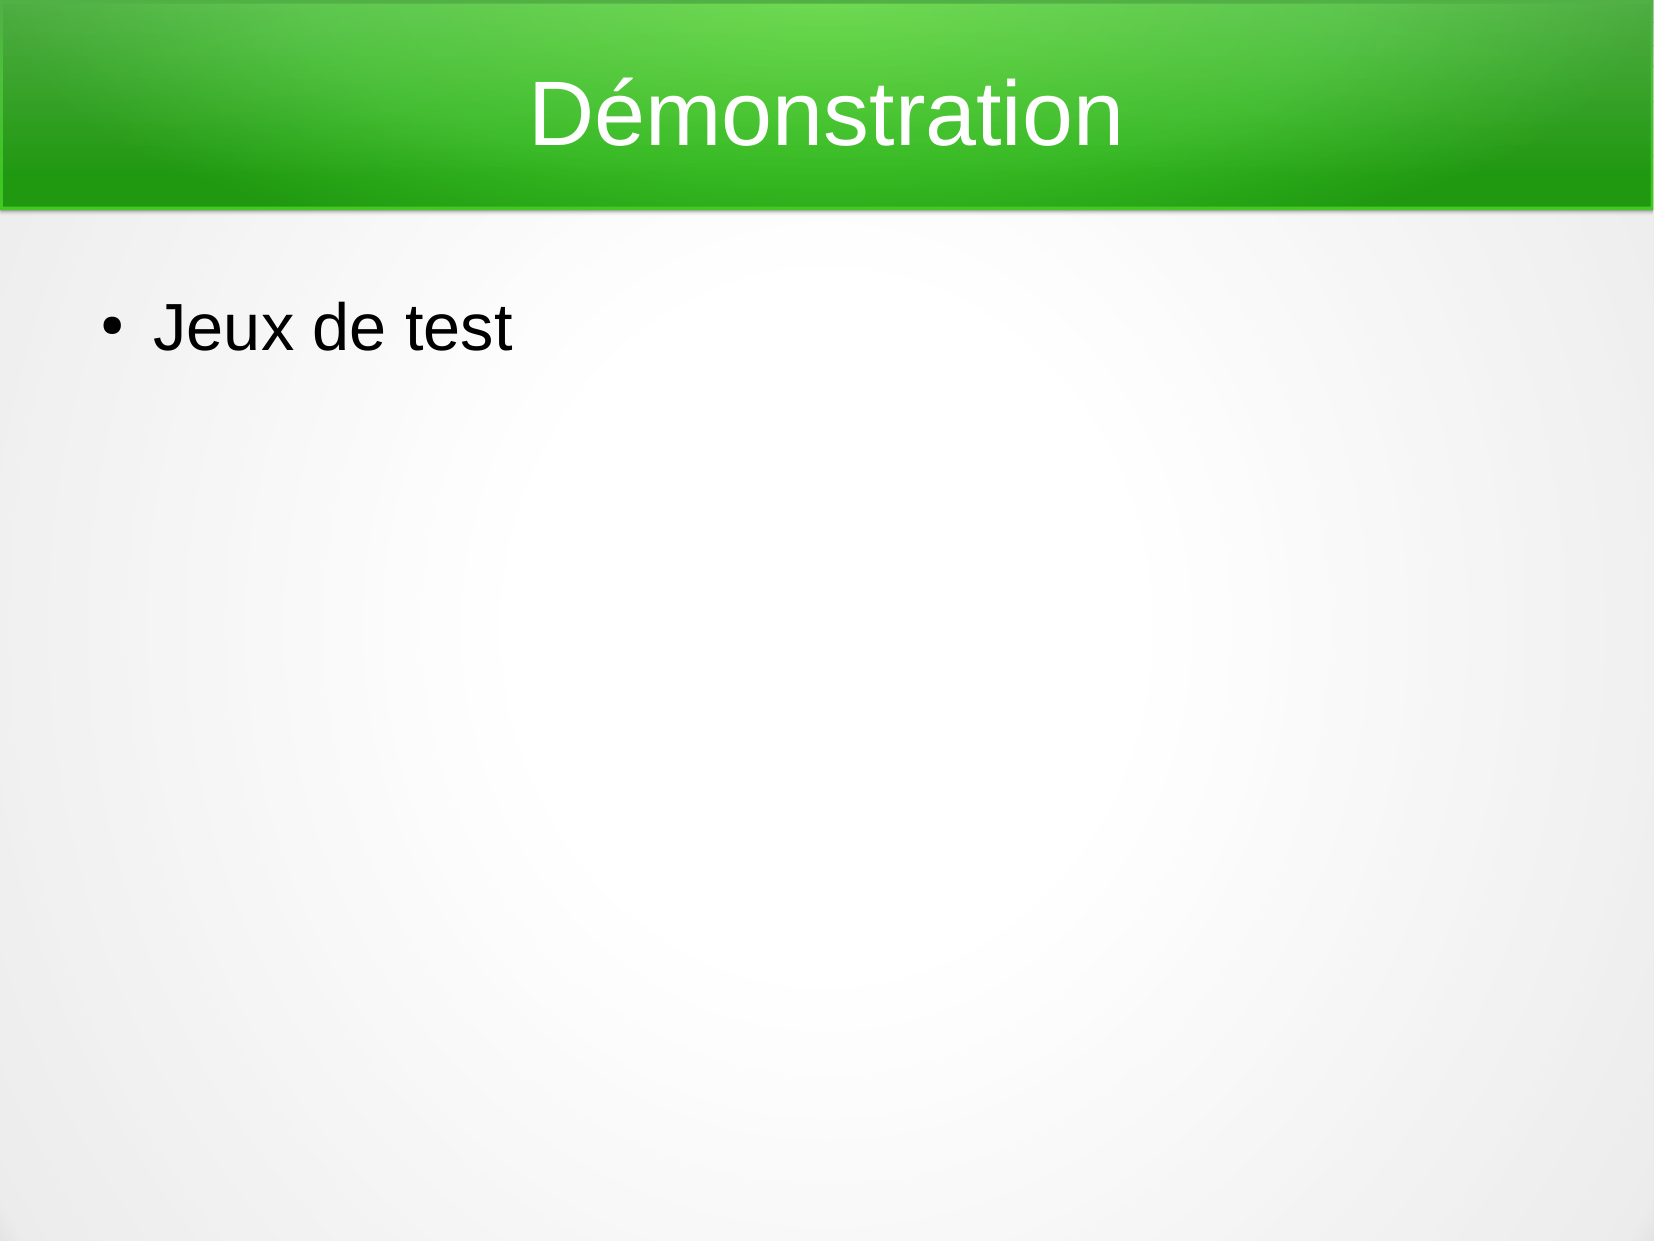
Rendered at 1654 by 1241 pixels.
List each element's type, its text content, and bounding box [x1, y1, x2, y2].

title Démonstration [82, 49, 1571, 179]
list Jeux de test [82, 290, 1538, 1010]
